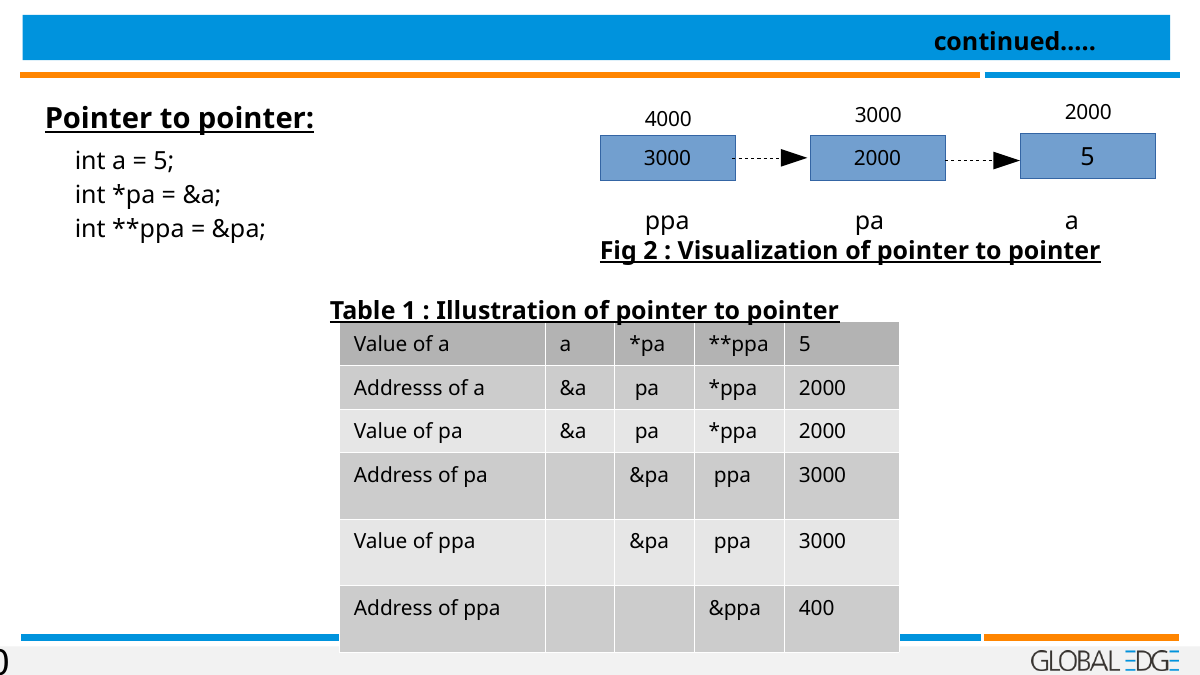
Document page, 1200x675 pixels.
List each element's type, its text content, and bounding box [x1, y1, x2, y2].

table_cell [615, 586, 694, 652]
table_cell pa [615, 366, 694, 409]
table_header **ppa [695, 330, 784, 365]
table_cell 3000 [785, 520, 899, 585]
text_box int a = 5; int *pa = &a; int **ppa = &pa; [60, 140, 466, 238]
text_box Pointer to pointer: [30, 89, 631, 140]
table_cell [546, 586, 614, 652]
table_cell *ppa [695, 410, 784, 452]
table_cell 2000 [785, 366, 899, 409]
table_cell 3000 [785, 453, 899, 519]
table_cell *ppa [695, 366, 784, 409]
table_header 5 [785, 330, 899, 365]
table_header Value of a [340, 330, 545, 365]
table_cell &a [546, 410, 614, 452]
table_cell &ppa [695, 586, 784, 652]
text_box 4000 [630, 96, 721, 137]
table_cell &pa [615, 453, 694, 519]
table_cell &pa [615, 520, 694, 585]
table_cell &a [546, 366, 614, 409]
table_cell [546, 520, 614, 585]
table_header *pa [615, 330, 694, 365]
text_box pa [840, 194, 976, 224]
text_box 3000 [600, 135, 736, 181]
text_box 3000 [840, 93, 976, 133]
table_cell Value of ppa [340, 520, 545, 585]
text_box continued….. [22, 14, 1171, 61]
table_cell pa [615, 410, 694, 452]
text_box Fig 2 : Visualization of pointer to pointer [585, 224, 1200, 270]
table_cell Address of ppa [340, 586, 545, 652]
table_cell Value of pa [340, 410, 545, 452]
text_box a [1050, 194, 1096, 224]
table_cell [546, 453, 614, 519]
text_box 2000 [810, 135, 946, 181]
table_cell 400 [785, 586, 899, 652]
text_box Table 1 : Illustration of pointer to pointer [315, 285, 1066, 330]
table_cell ppa [695, 453, 784, 519]
text_box 2000 [1050, 89, 1186, 130]
table_cell 2000 [785, 410, 899, 452]
table_cell Addresss of a [340, 366, 545, 409]
table_header a [546, 330, 614, 365]
table_cell ppa [695, 520, 784, 585]
text_box ppa [630, 194, 736, 224]
text_box 5 [1020, 133, 1156, 179]
table_cell Address of pa [340, 453, 545, 519]
picture [1031, 650, 1179, 671]
